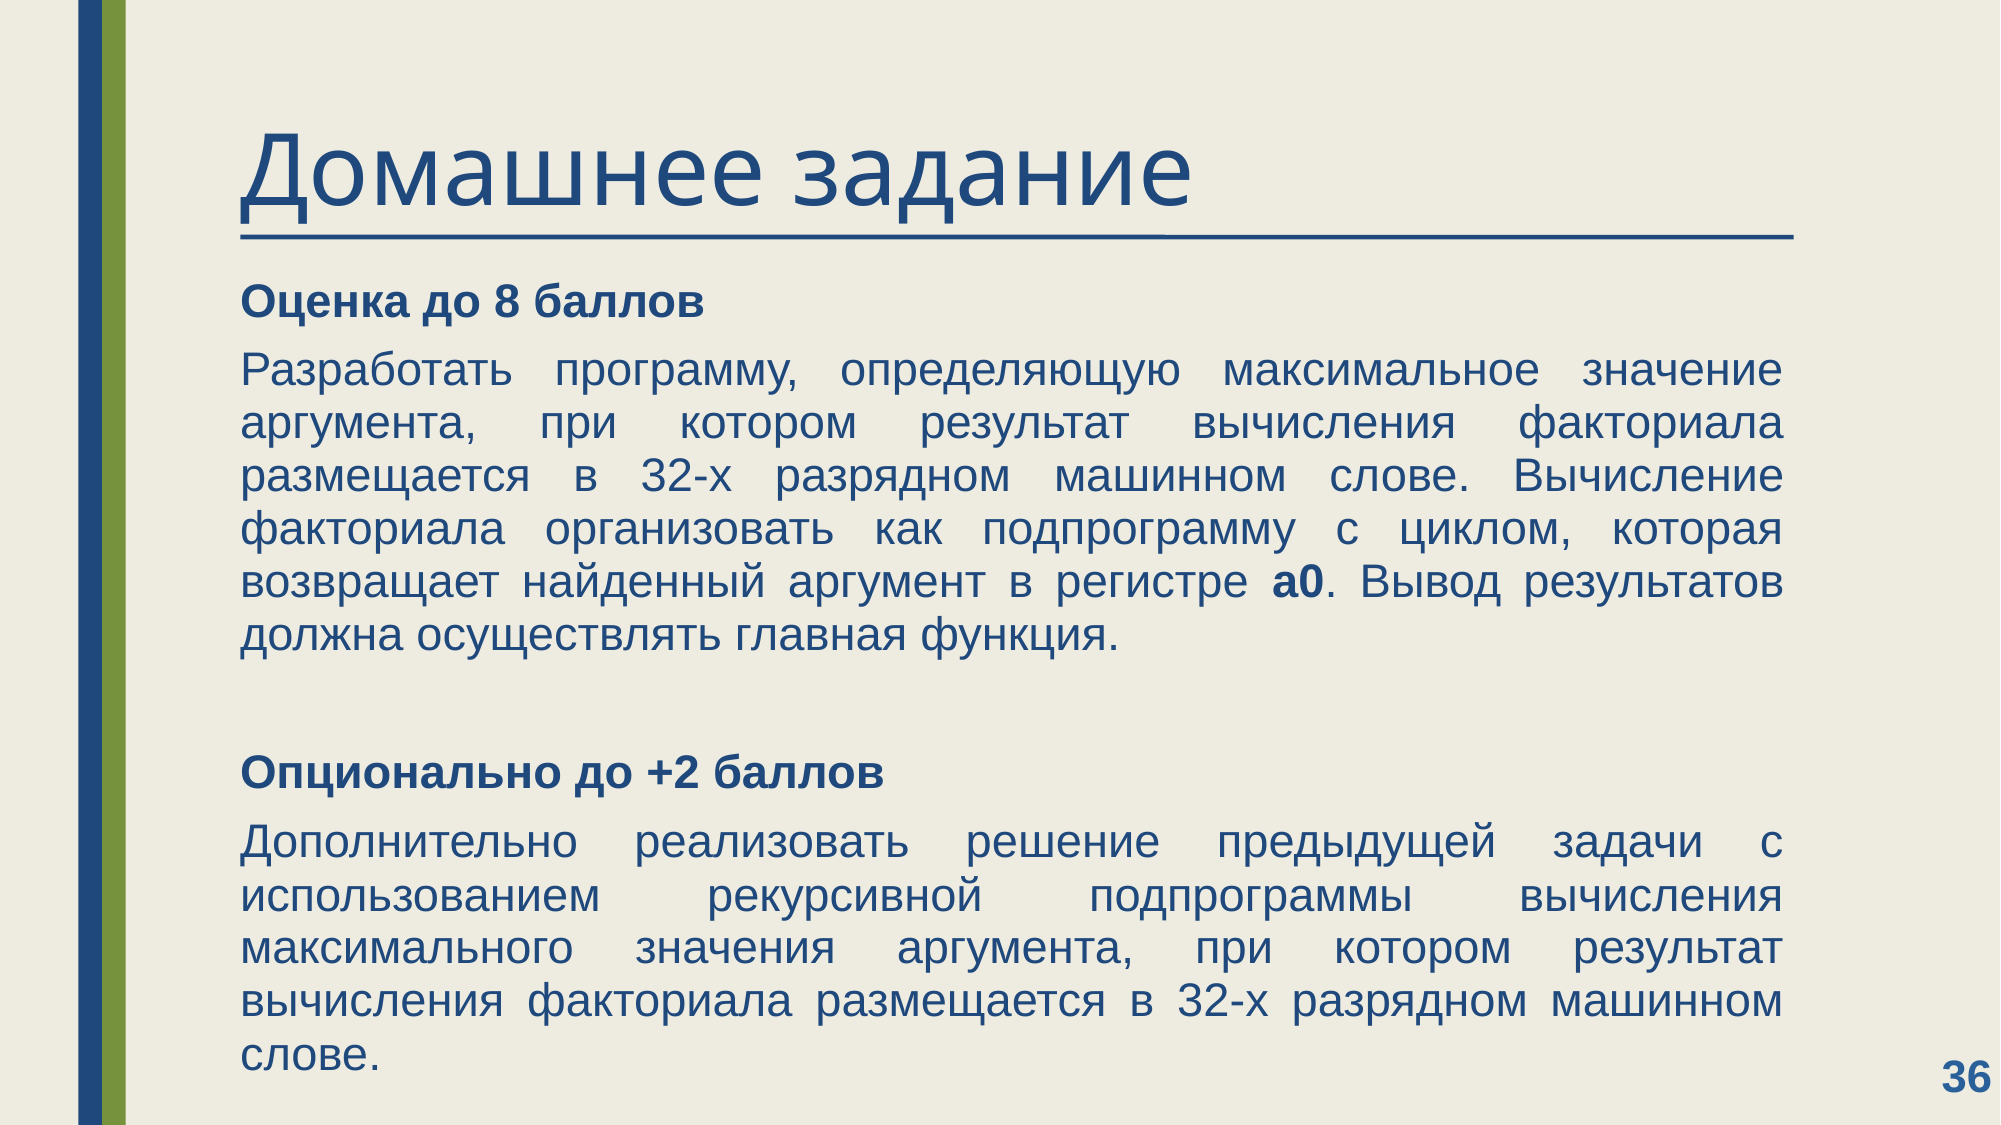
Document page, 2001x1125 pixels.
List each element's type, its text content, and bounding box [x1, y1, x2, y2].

title Домашнее задание [225, 112, 1800, 231]
list Оценка до 8 баллов Разработать программу, определяющую максимальное значение аргумента, при котором результат вычисления факториала размещается в 32-х разрядном машинном слове. Вычисление факториала организовать как подпрограмму с циклом, которая возвращает найденный аргумент в регистре a0. Вывод результатов должна осуществлять главная функция. Опционально до +2 баллов Дополнительно реализовать решение предыдущей задачи с использованием рекурсивной подпрограммы вычисления максимального значения аргумента, при котором результат вычисления факториала размещается в 32-х разрядном машинном слове. [225, 261, 1800, 1096]
text_box <номер> [1766, 1043, 1998, 1125]
